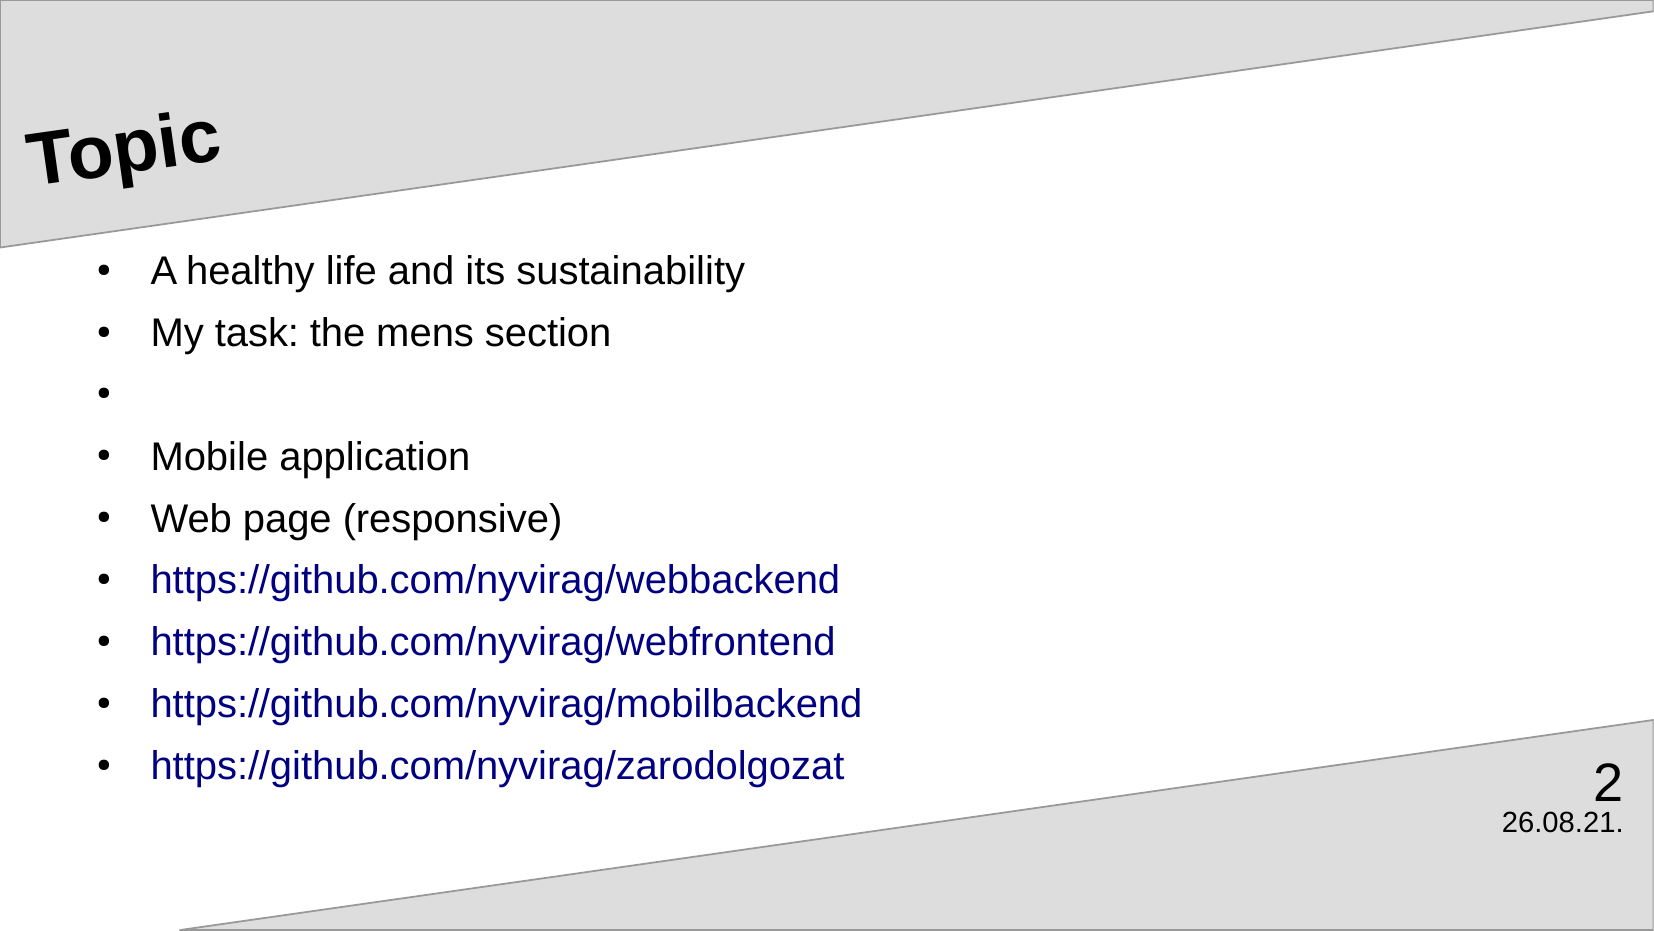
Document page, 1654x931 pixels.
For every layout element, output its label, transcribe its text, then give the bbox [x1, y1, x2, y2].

title Topic [16, 0, 1501, 239]
list A healthy life and its sustainability My task: the mens section Mobile application Web page (responsive) https://github.com/nyvirag/webbackend https://github.com/nyvirag/webfrontend https://github.com/nyvirag/mobilbackend https://github.com/nyvirag/zarodolgozat [82, 248, 1538, 789]
